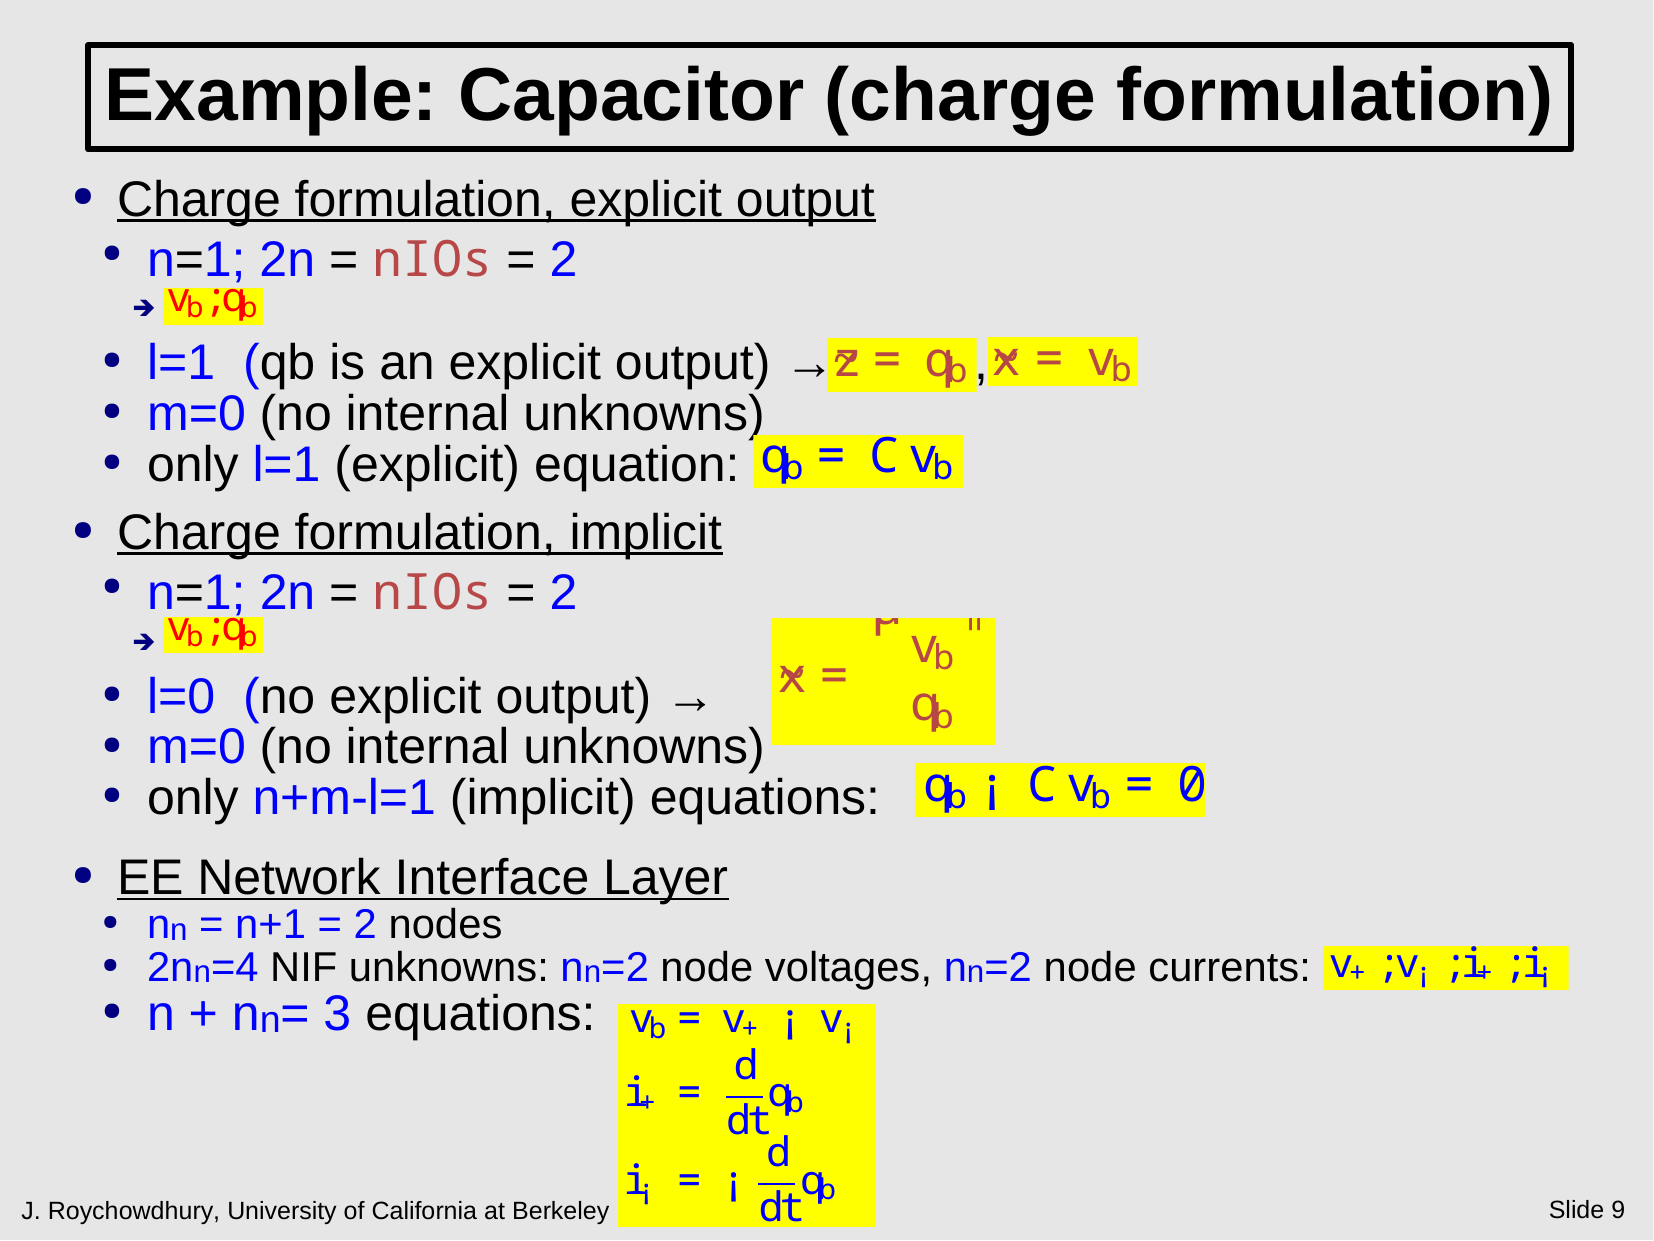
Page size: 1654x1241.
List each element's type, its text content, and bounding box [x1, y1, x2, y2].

picture [915, 763, 1206, 817]
picture [770, 618, 996, 745]
list Charge formulation, explicit output n=1; 2n = nIOs = 2 l=1 (qb is an explicit output) → , m=0 (no internal unknowns) only l=1 (explicit) equation: Charge formulation, implicit n=1; 2n = nIOs = 2 l=0 (no explicit output) → m=0 (no internal unknowns) only n+m-l=1 (implicit) equations: EE Network Interface Layer nn = n+1 = 2 nodes 2nn=4 NIF unknowns: nn=2 node voltages, nn=2 node currents: n + nn= 3 equations: [41, 175, 1455, 1071]
picture [1322, 945, 1569, 991]
title Example: Capacitor (charge formulation) [88, 45, 1572, 150]
picture [163, 288, 264, 325]
picture [617, 1003, 877, 1228]
picture [753, 434, 964, 489]
picture [826, 337, 977, 392]
picture [988, 336, 1139, 386]
picture [163, 616, 264, 654]
